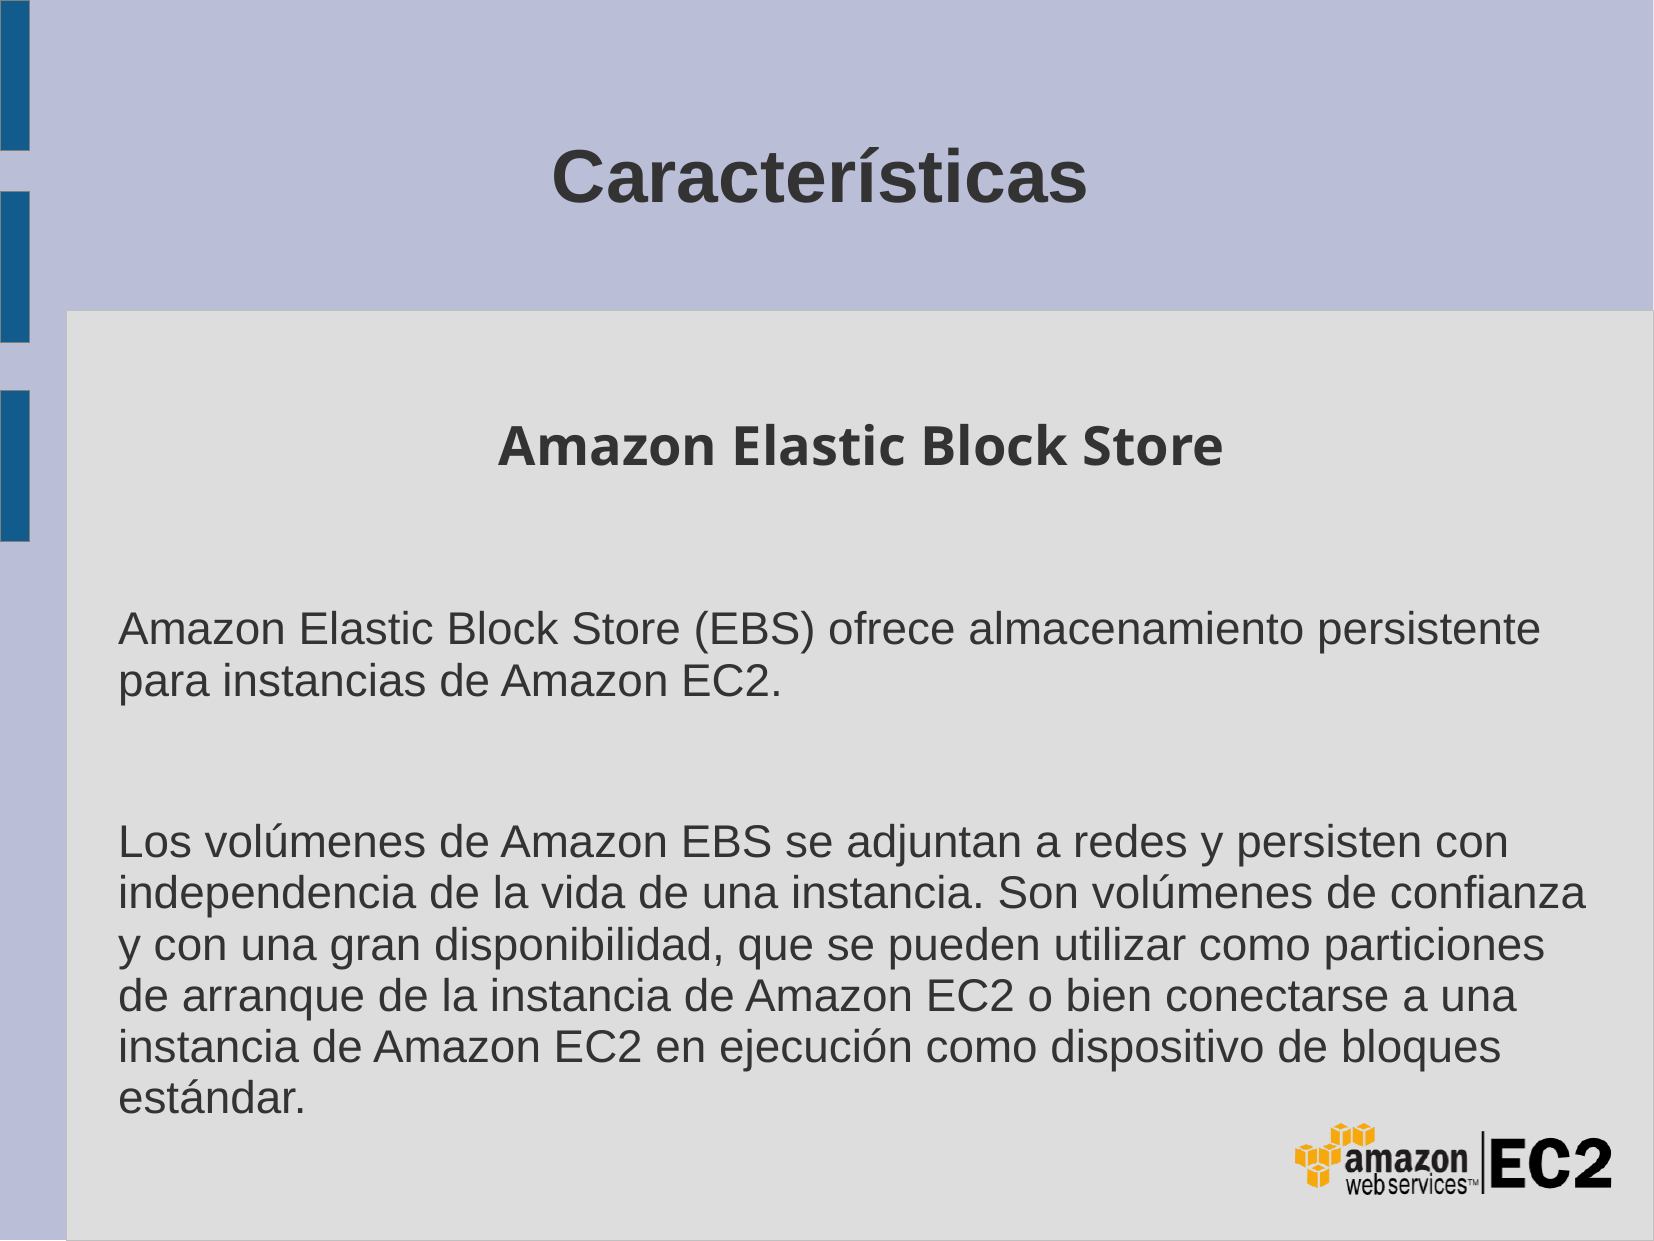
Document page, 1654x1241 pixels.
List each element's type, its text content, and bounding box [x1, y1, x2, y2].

title Características [76, 88, 1565, 266]
list Amazon Elastic Block Store Amazon Elastic Block Store (EBS) ofrece almacenamiento persistente para instancias de Amazon EC2. Los volúmenes de Amazon EBS se adjuntan a redes y persisten con independencia de la vida de una instancia. Son volúmenes de confianza y con una gran disponibilidad, que se pueden utilizar como particiones de arranque de la instancia de Amazon EC2 o bien conectarse a una instancia de Amazon EC2 en ejecución como dispositivo de bloques estándar. [118, 407, 1607, 1182]
picture [1255, 1077, 1654, 1241]
